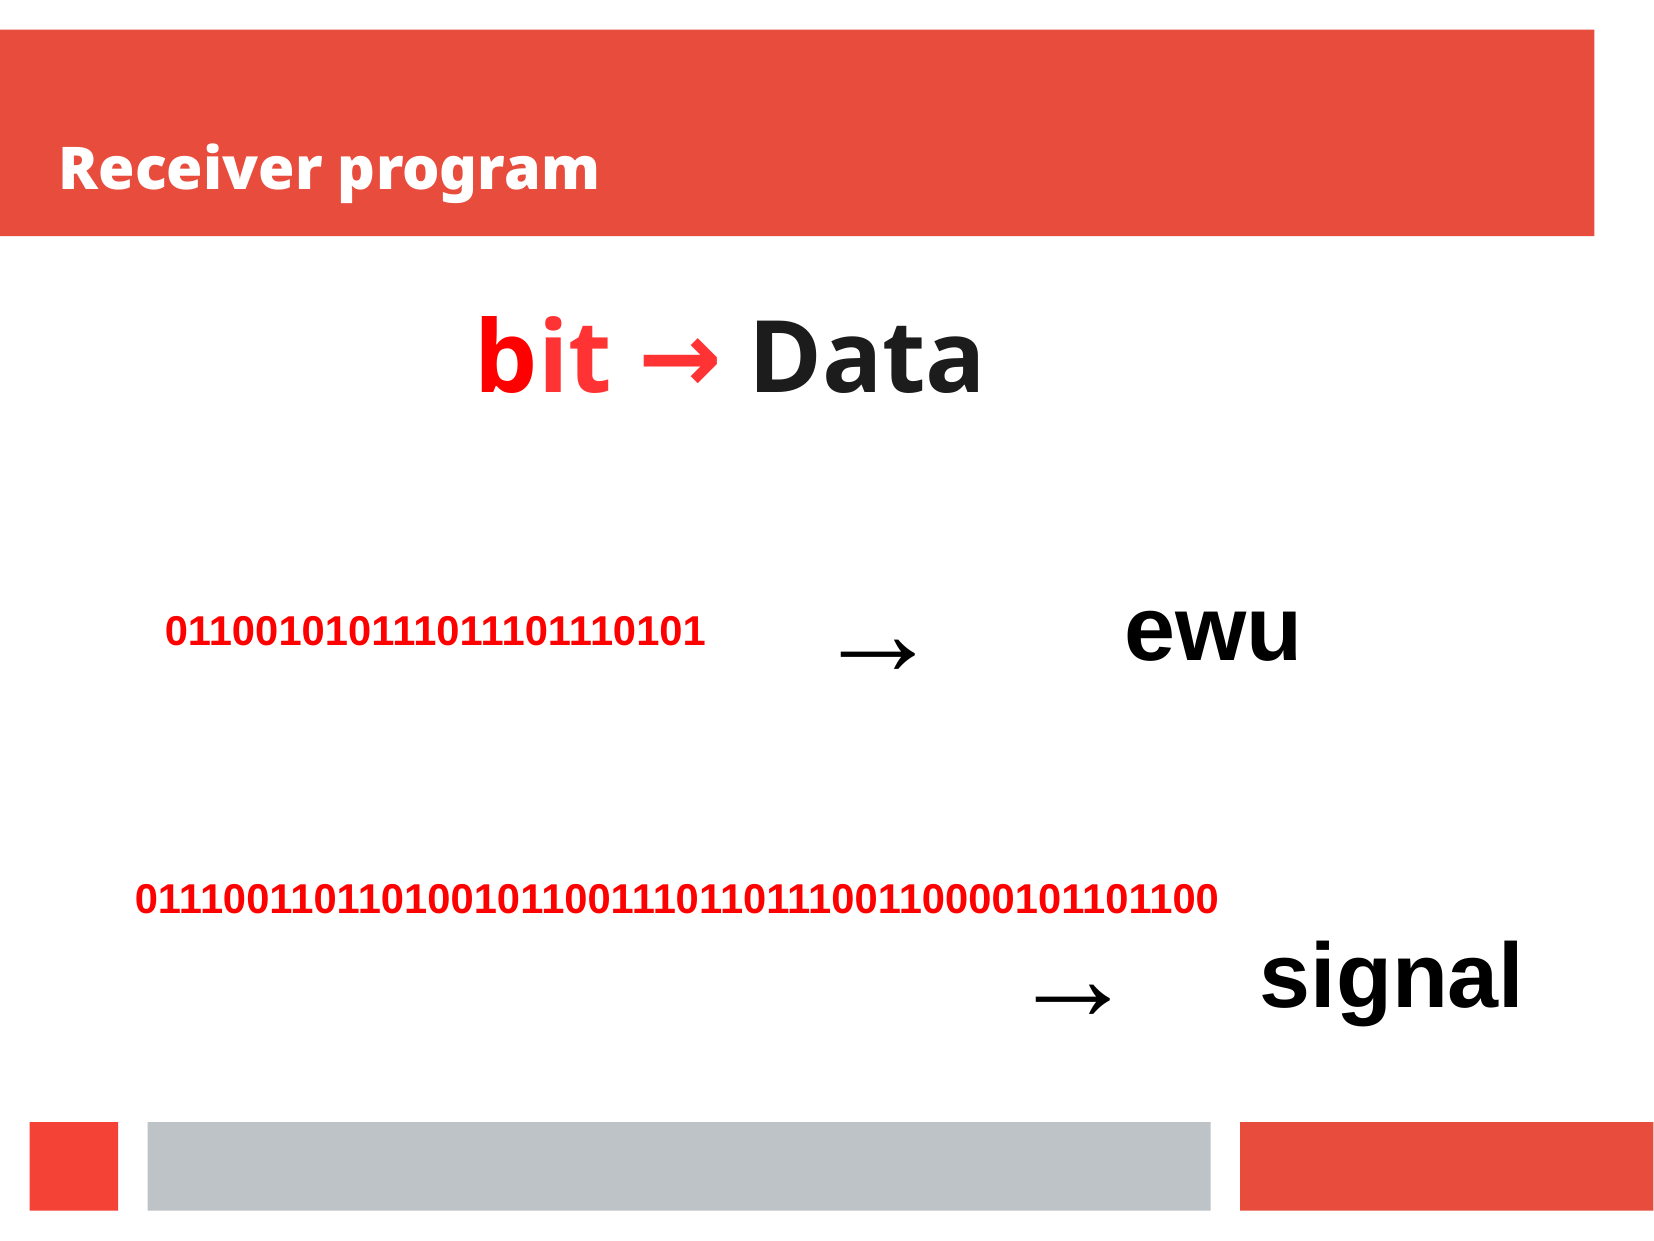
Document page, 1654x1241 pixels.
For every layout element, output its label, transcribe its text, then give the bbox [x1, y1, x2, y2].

text_box signal [1245, 917, 1540, 1036]
text_box bit → Data [345, 285, 1265, 446]
text_box 011100110110100101100111011011100110000101101100 [120, 868, 1266, 931]
text_box 011001010111011101110101 [150, 600, 738, 662]
text_box ewu [1110, 570, 1651, 755]
text_box → [800, 555, 991, 710]
title Receiver program [59, 59, 1595, 207]
text_box → [995, 931, 1186, 1055]
